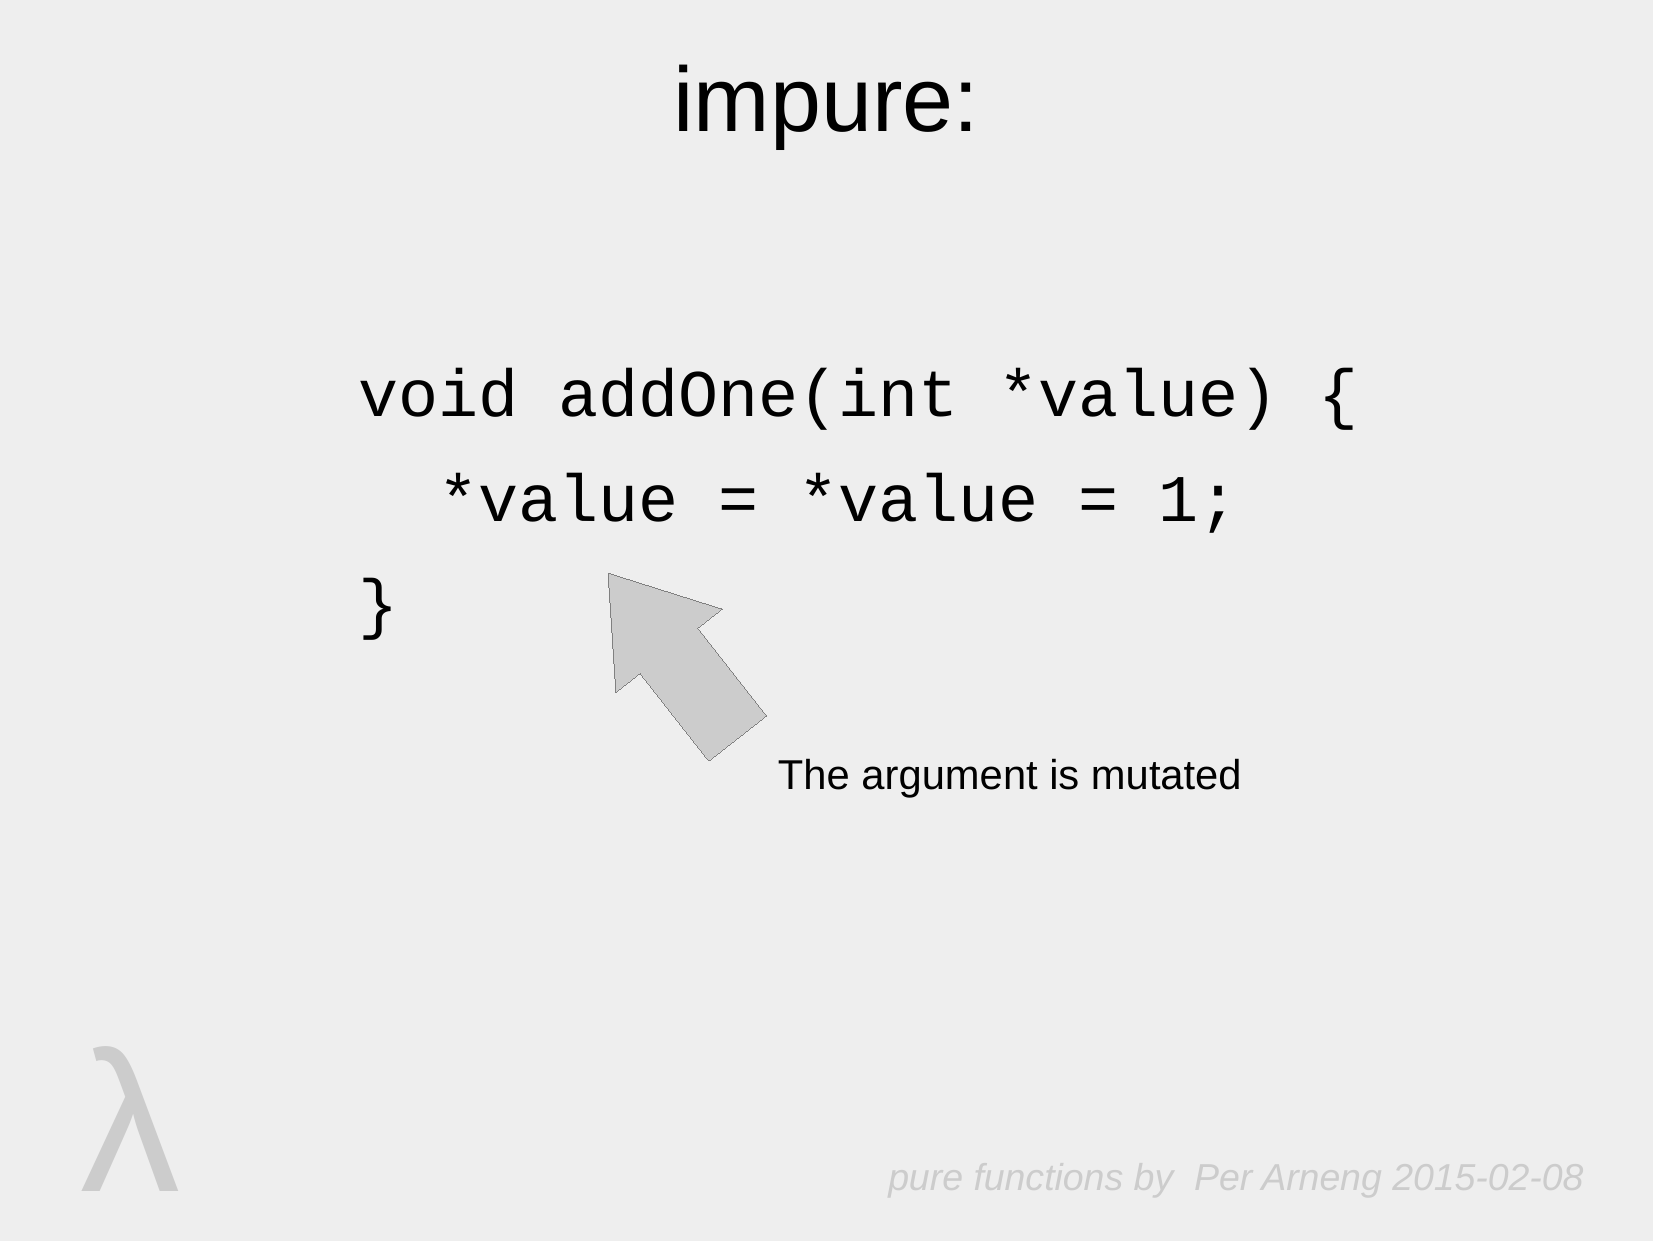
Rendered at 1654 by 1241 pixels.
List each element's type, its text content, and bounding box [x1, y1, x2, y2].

text_box The argument is mutated [763, 744, 1409, 806]
title impure: [82, 0, 1571, 204]
list void addOne(int *value) { *value = *value = 1; } [358, 361, 1508, 726]
text_box [608, 573, 767, 761]
